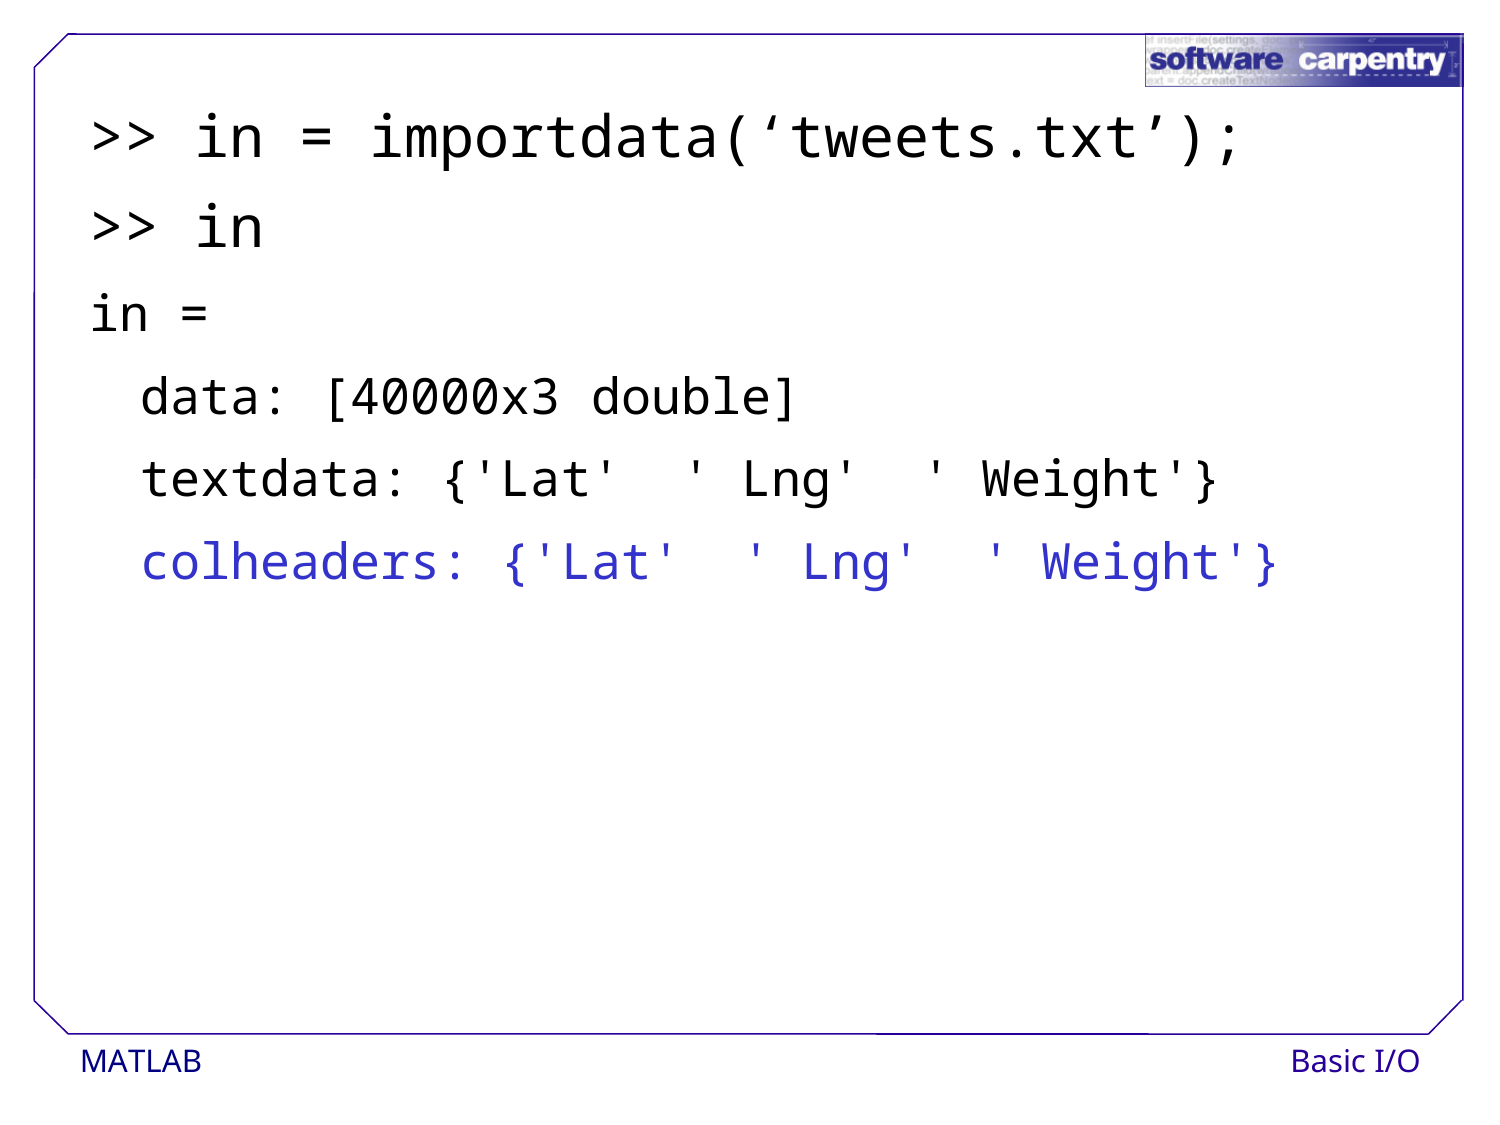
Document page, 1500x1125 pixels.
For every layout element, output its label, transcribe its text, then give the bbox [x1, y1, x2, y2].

picture [1145, 33, 1464, 87]
list >> in = importdata(‘tweets.txt’); >> in in = data: [40000x3 double] textdata: {'Lat' ' Lng' ' Weight'} colheaders: {'Lat' ' Lng' ' Weight'} [75, 99, 1363, 1013]
